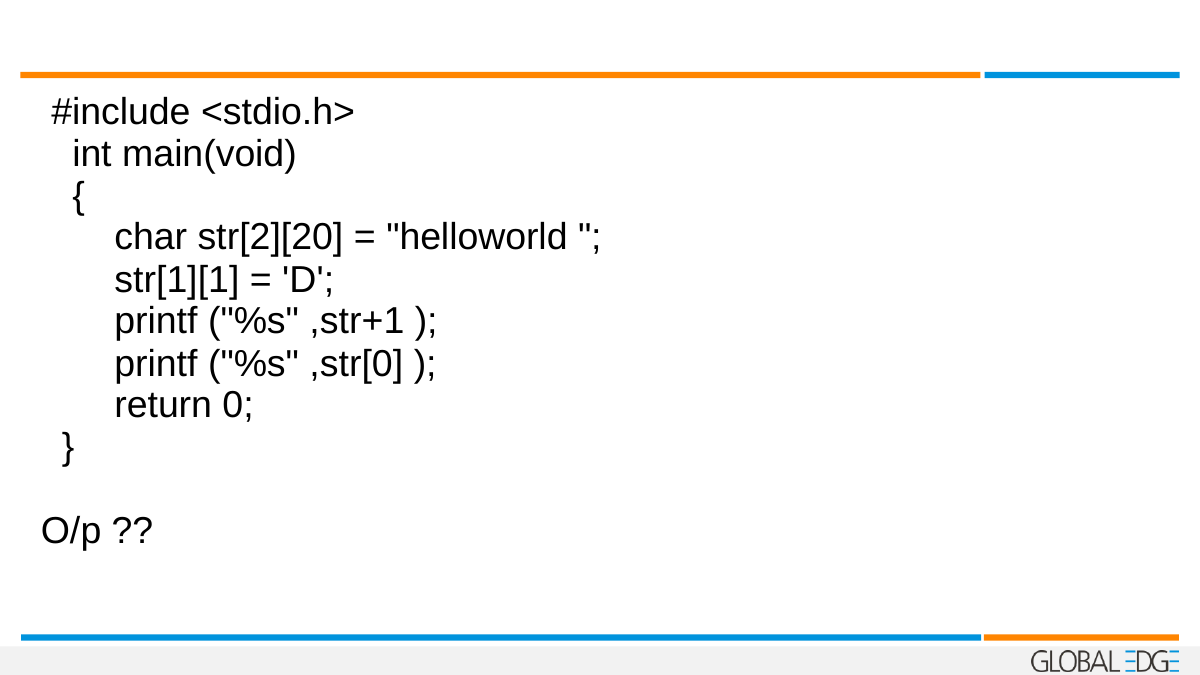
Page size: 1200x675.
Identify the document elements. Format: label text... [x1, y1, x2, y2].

text_box #include <stdio.h> int main(void) { char str[2][20] = "helloworld "; str[1][1] = 'D'; printf ("%s" ,str+1 ); printf ("%s" ,str[0] ); return 0; } O/p ?? [26, 82, 638, 560]
picture [1031, 650, 1179, 672]
